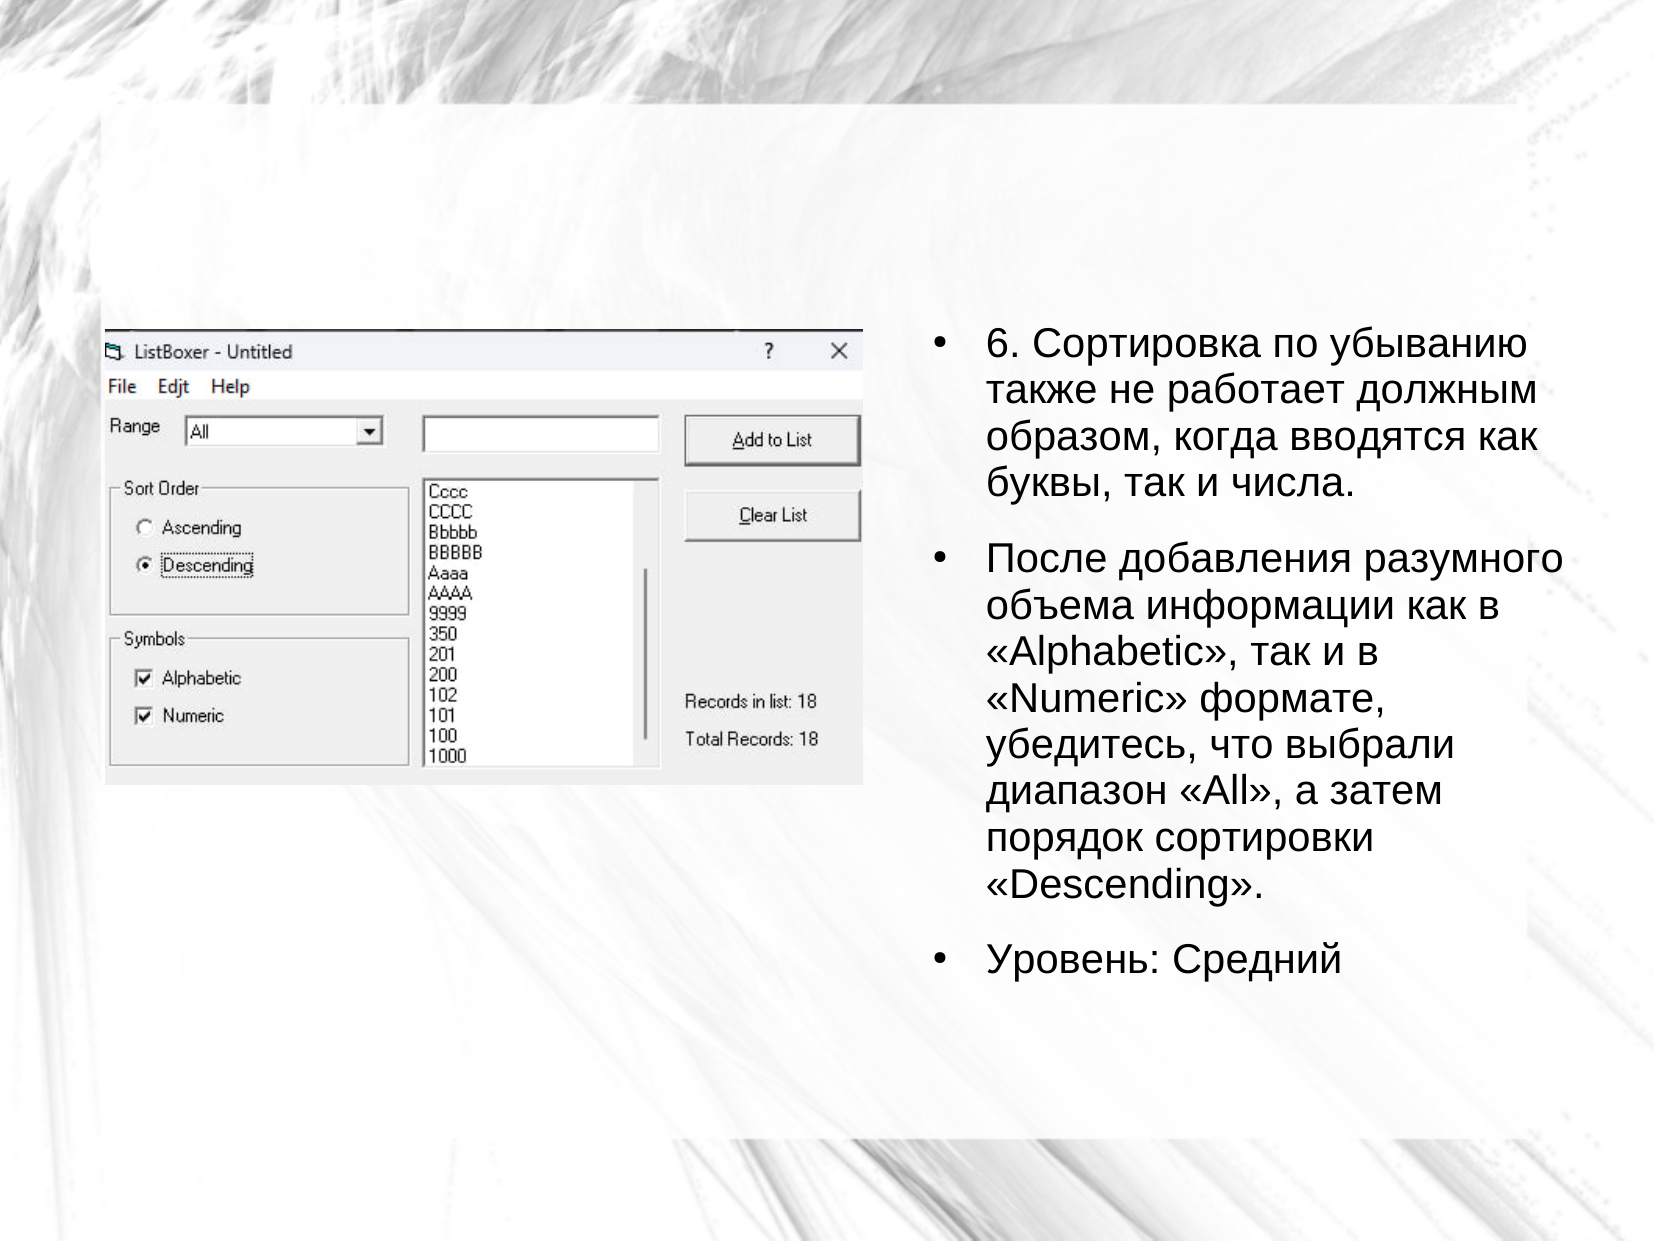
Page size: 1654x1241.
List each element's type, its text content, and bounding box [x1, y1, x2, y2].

list 6. Сортировка по убыванию также не работает должным образом, когда вводятся как буквы, так и числа. После добавления разумного объема информации как в «Аlphabetic», так и в «Numeric» формате, убедитесь, что выбрали диапазон «All», а затем порядок сортировки «Descending». Уровень: Средний [915, 319, 1571, 1126]
picture [0, 0, 1654, 1241]
